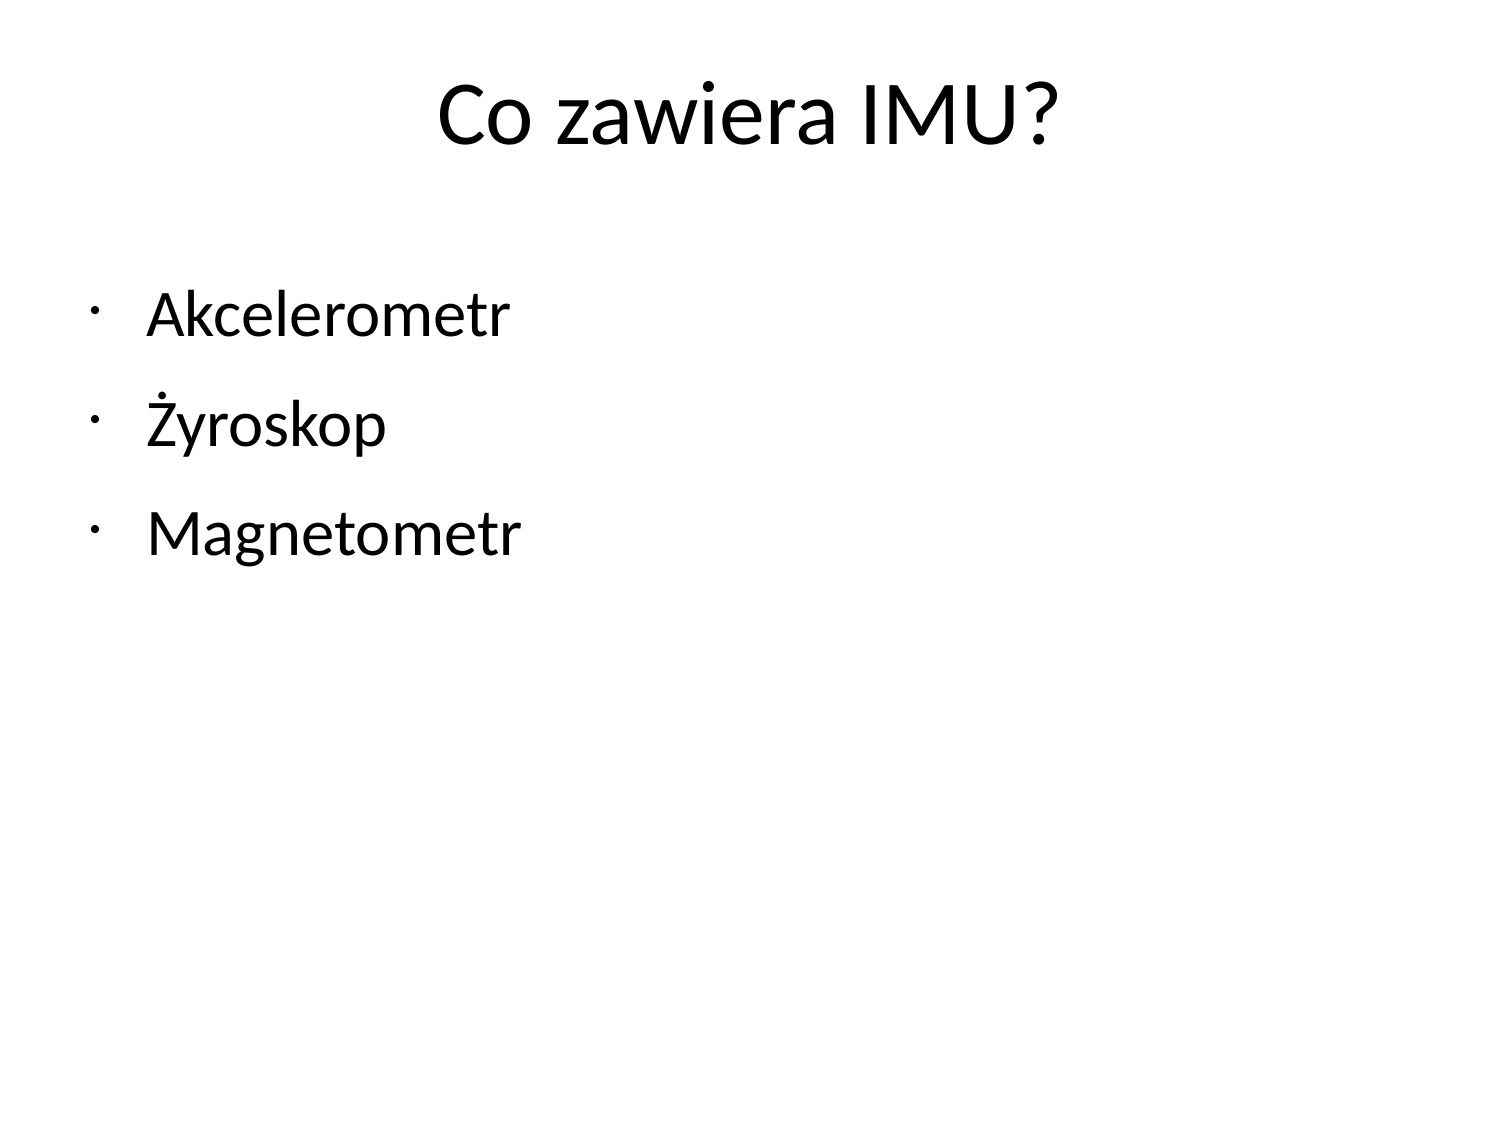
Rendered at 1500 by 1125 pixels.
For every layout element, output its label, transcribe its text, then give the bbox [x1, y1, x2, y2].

title Co zawiera IMU? [75, 45, 1425, 233]
list Akcelerometr Żyroskop Magnetometr [75, 262, 1425, 1005]
